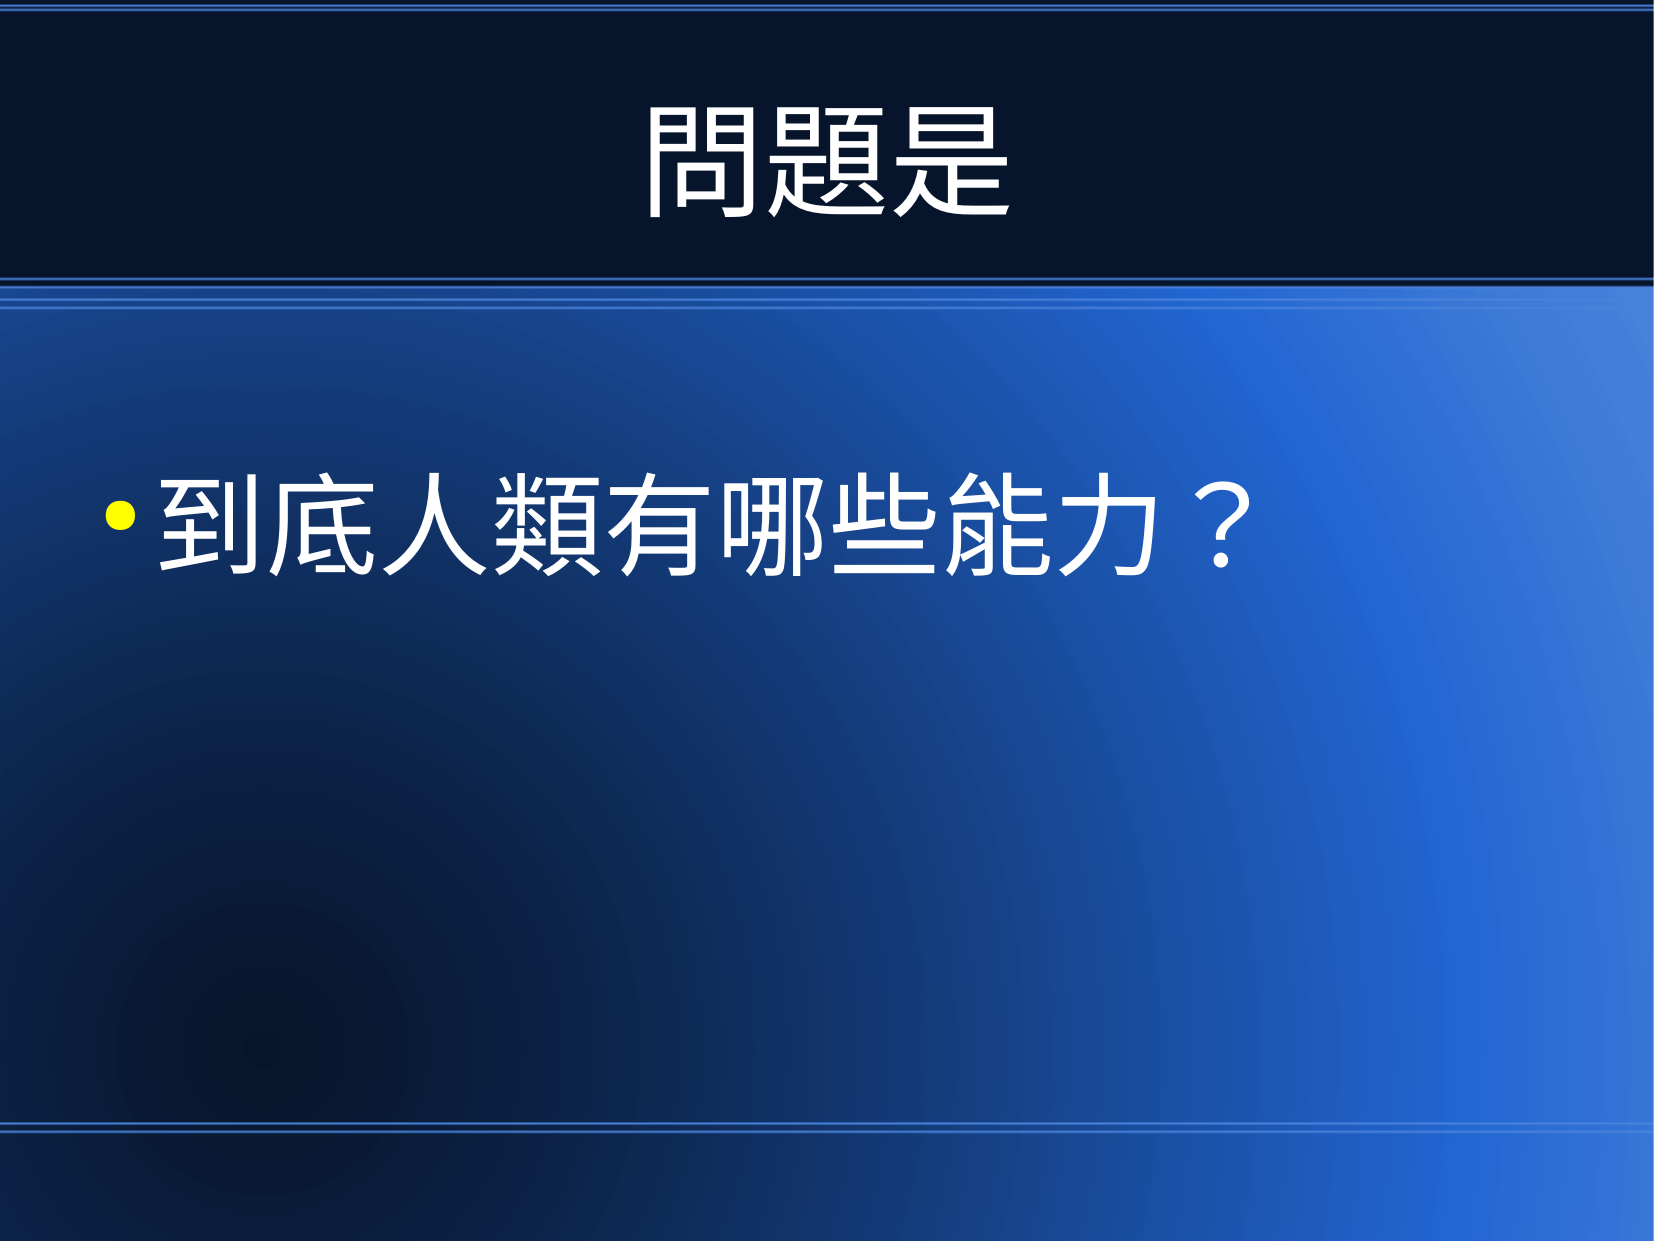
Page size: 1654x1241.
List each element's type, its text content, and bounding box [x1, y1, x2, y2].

list 到底人類有哪些能力？ [82, 355, 1571, 1241]
title 問題是 [82, 49, 1571, 257]
picture [0, 0, 1654, 1241]
